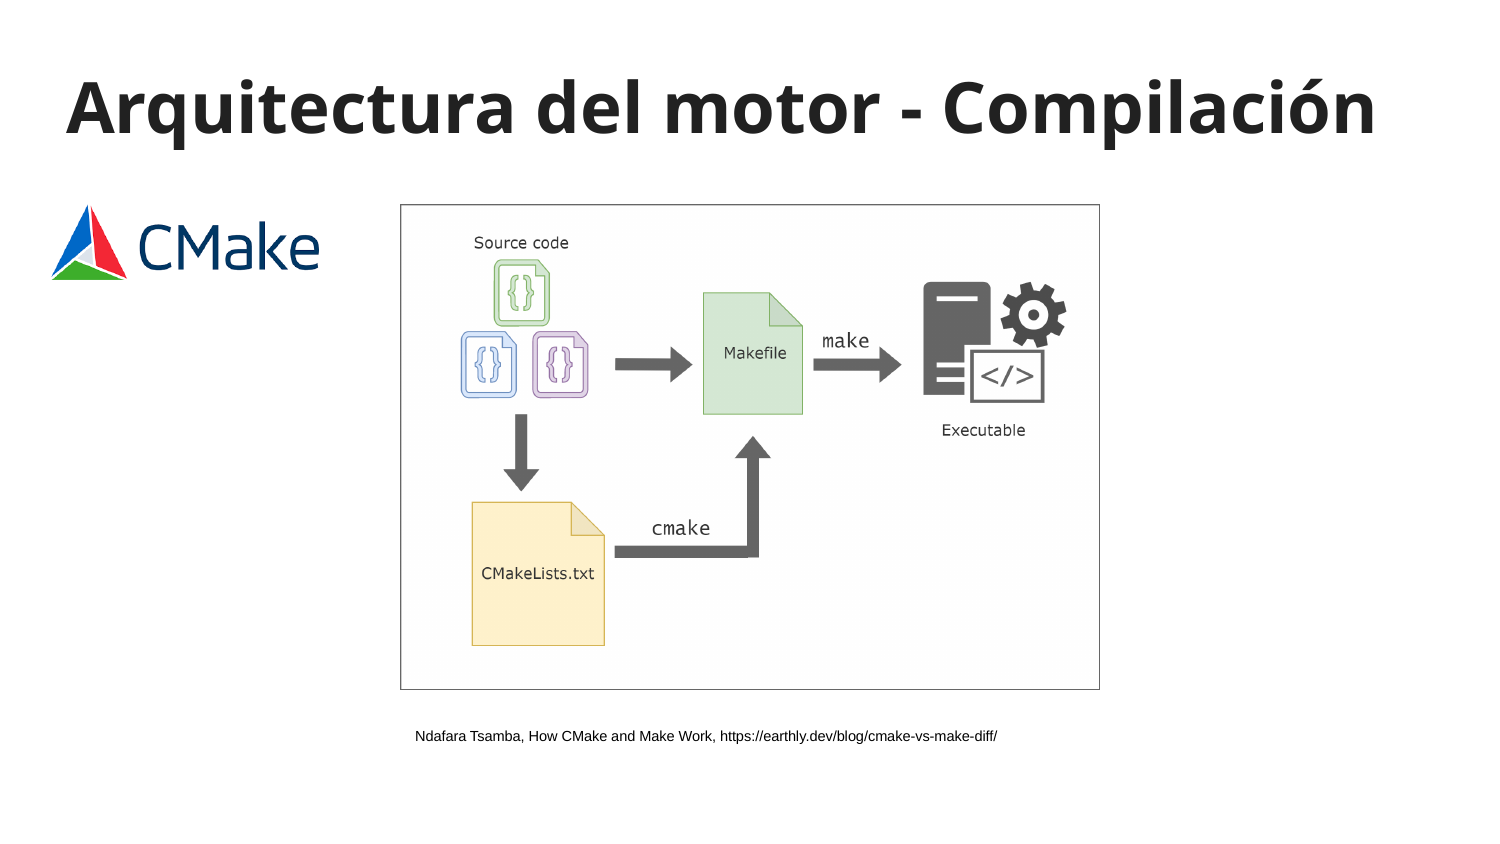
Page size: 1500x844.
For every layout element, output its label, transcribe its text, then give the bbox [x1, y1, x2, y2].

text_box Ndafara Tsamba, How CMake and Make Work, https://earthly.dev/blog/cmake-vs-make-diff/ [400, 701, 1069, 765]
title Arquitectura del motor - Compilación [51, 48, 1449, 180]
picture [51, 204, 319, 280]
picture [400, 204, 1100, 690]
